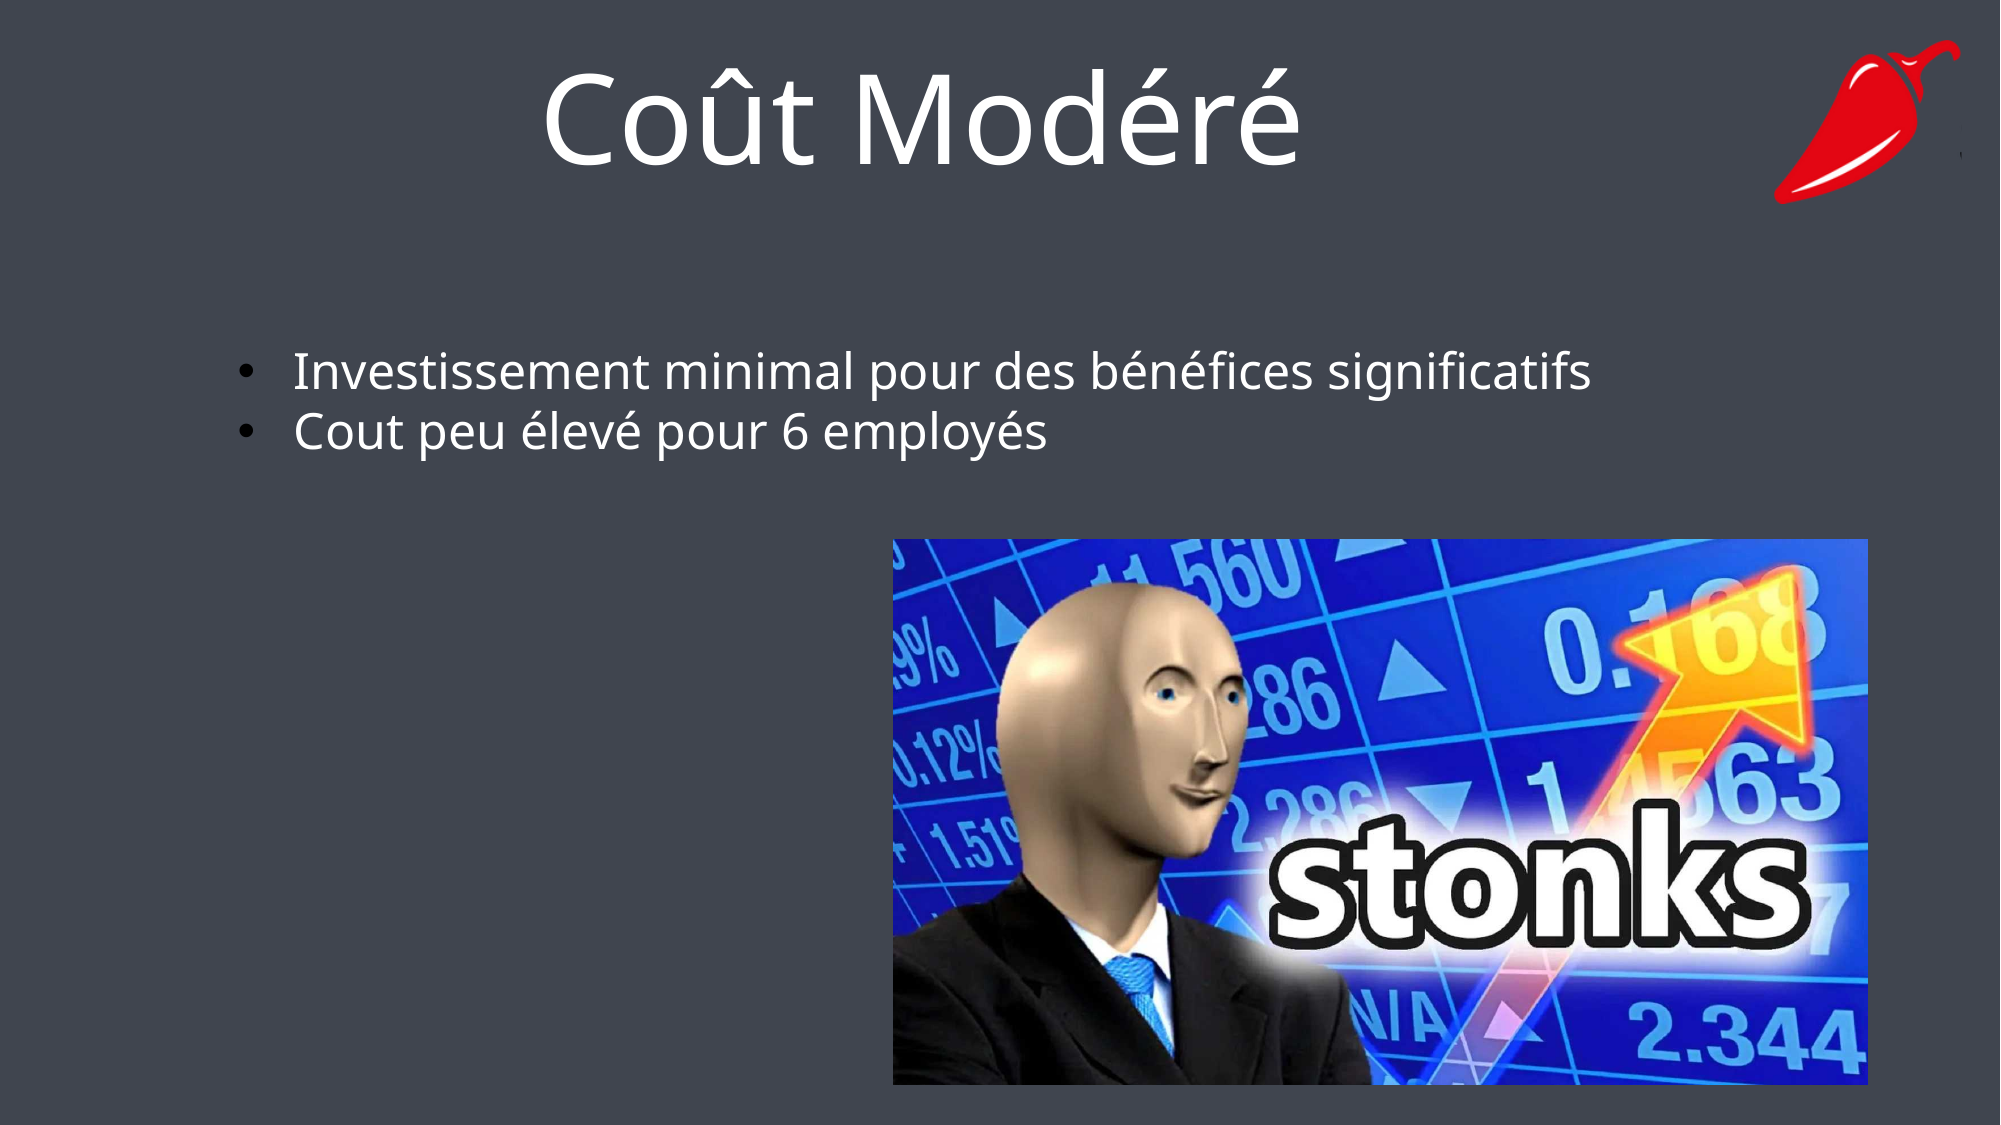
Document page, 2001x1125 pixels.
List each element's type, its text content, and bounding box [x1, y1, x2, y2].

picture [1774, 40, 1962, 204]
title Coût Modéré [237, 44, 1609, 200]
text_box Investissement minimal pour des bénéfices significatifs Cout peu élevé pour 6 employés [222, 332, 1868, 469]
picture [893, 539, 1868, 1085]
